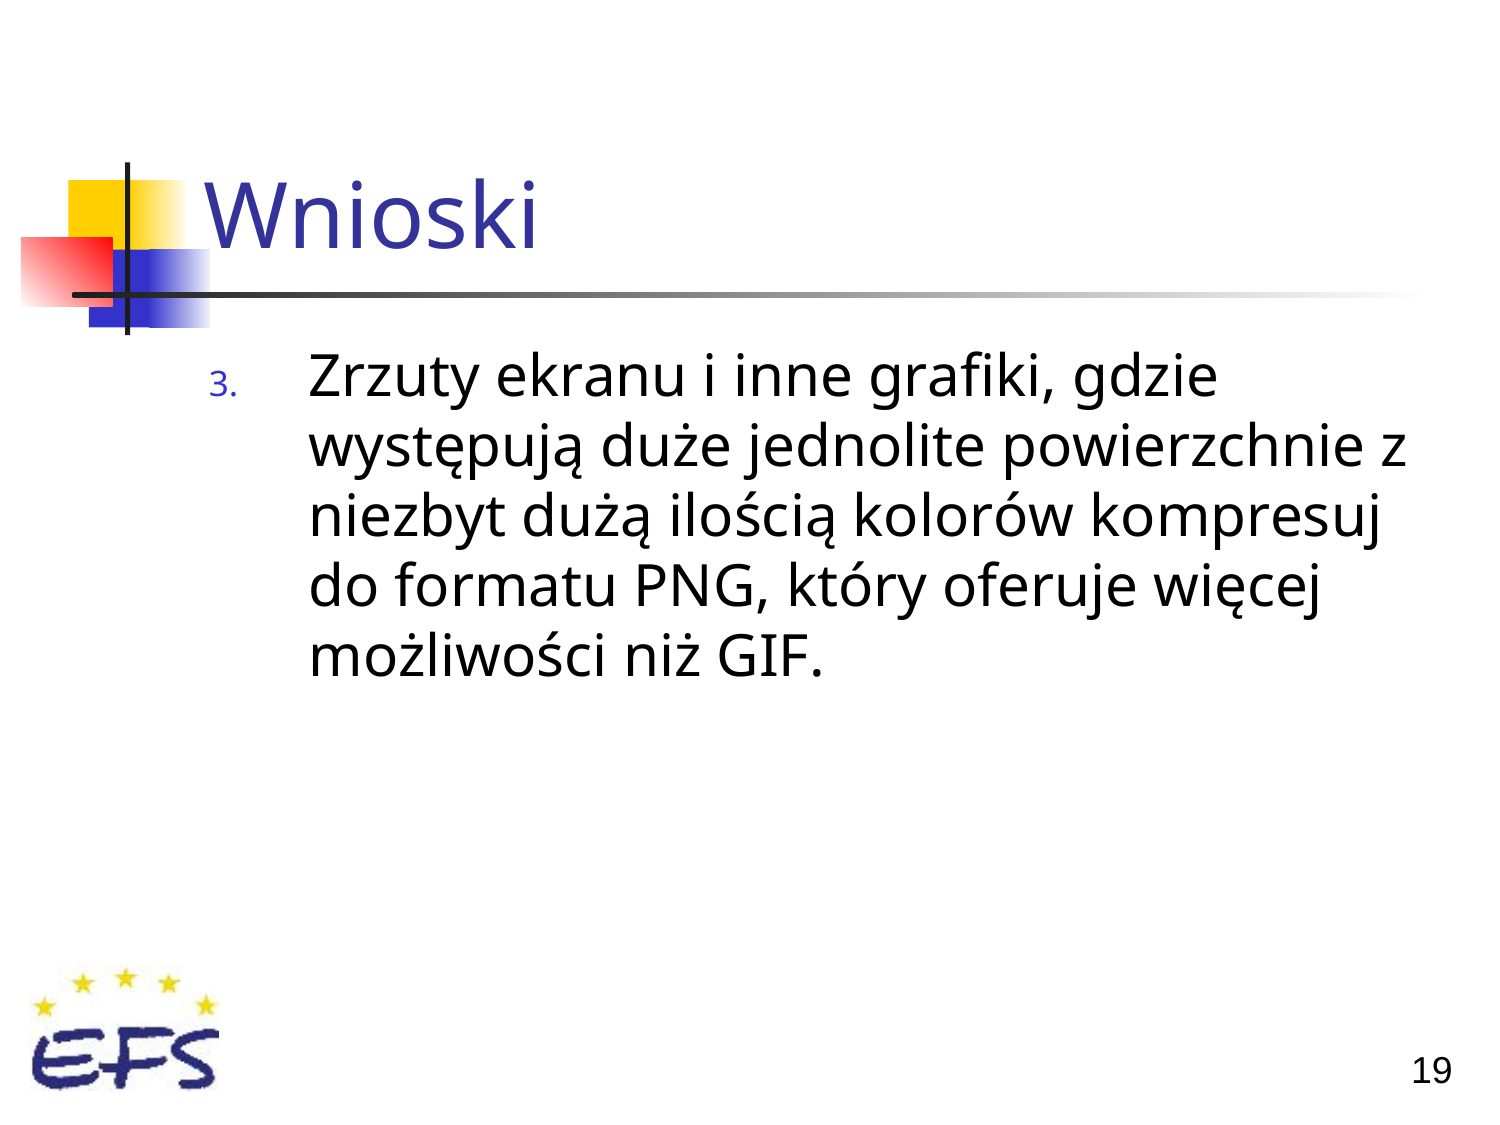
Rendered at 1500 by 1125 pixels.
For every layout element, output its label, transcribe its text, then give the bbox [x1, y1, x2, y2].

title Wnioski [188, 35, 1468, 276]
list Zrzuty ekranu i inne grafiki, gdzie występują duże jednolite powierzchnie z niezbyt dużą ilością kolorów kompresuj do formatu PNG, który oferuje więcej możliwości niż GIF. [193, 331, 1469, 1007]
picture [29, 964, 219, 1091]
